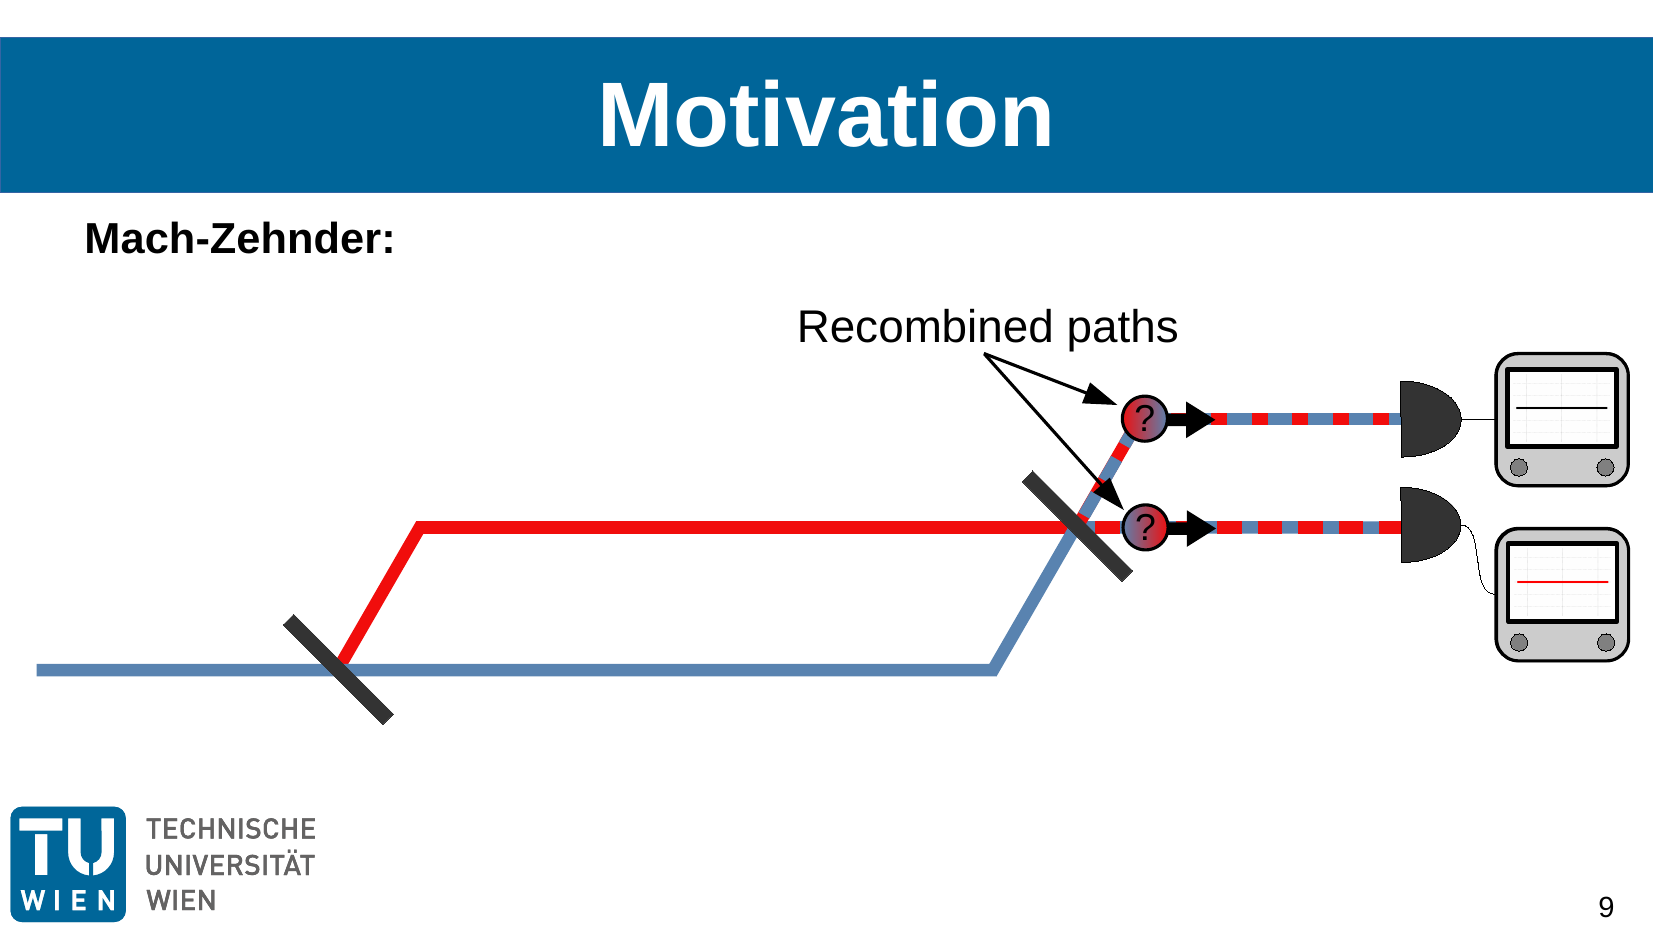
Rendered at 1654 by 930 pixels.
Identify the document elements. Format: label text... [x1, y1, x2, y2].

text_box [1495, 528, 1629, 661]
title Motivation [0, 37, 1653, 193]
text_box [1400, 381, 1462, 458]
text_box ? [1122, 396, 1168, 442]
list Mach-Zehnder: [84, 214, 404, 293]
text_box [1495, 353, 1629, 486]
text_box [283, 614, 394, 725]
text_box ? [1123, 504, 1169, 550]
text_box Recombined paths [782, 293, 1194, 360]
text_box [1400, 487, 1461, 563]
text_box [1022, 470, 1133, 582]
picture [1509, 371, 1614, 445]
picture [1510, 546, 1615, 619]
